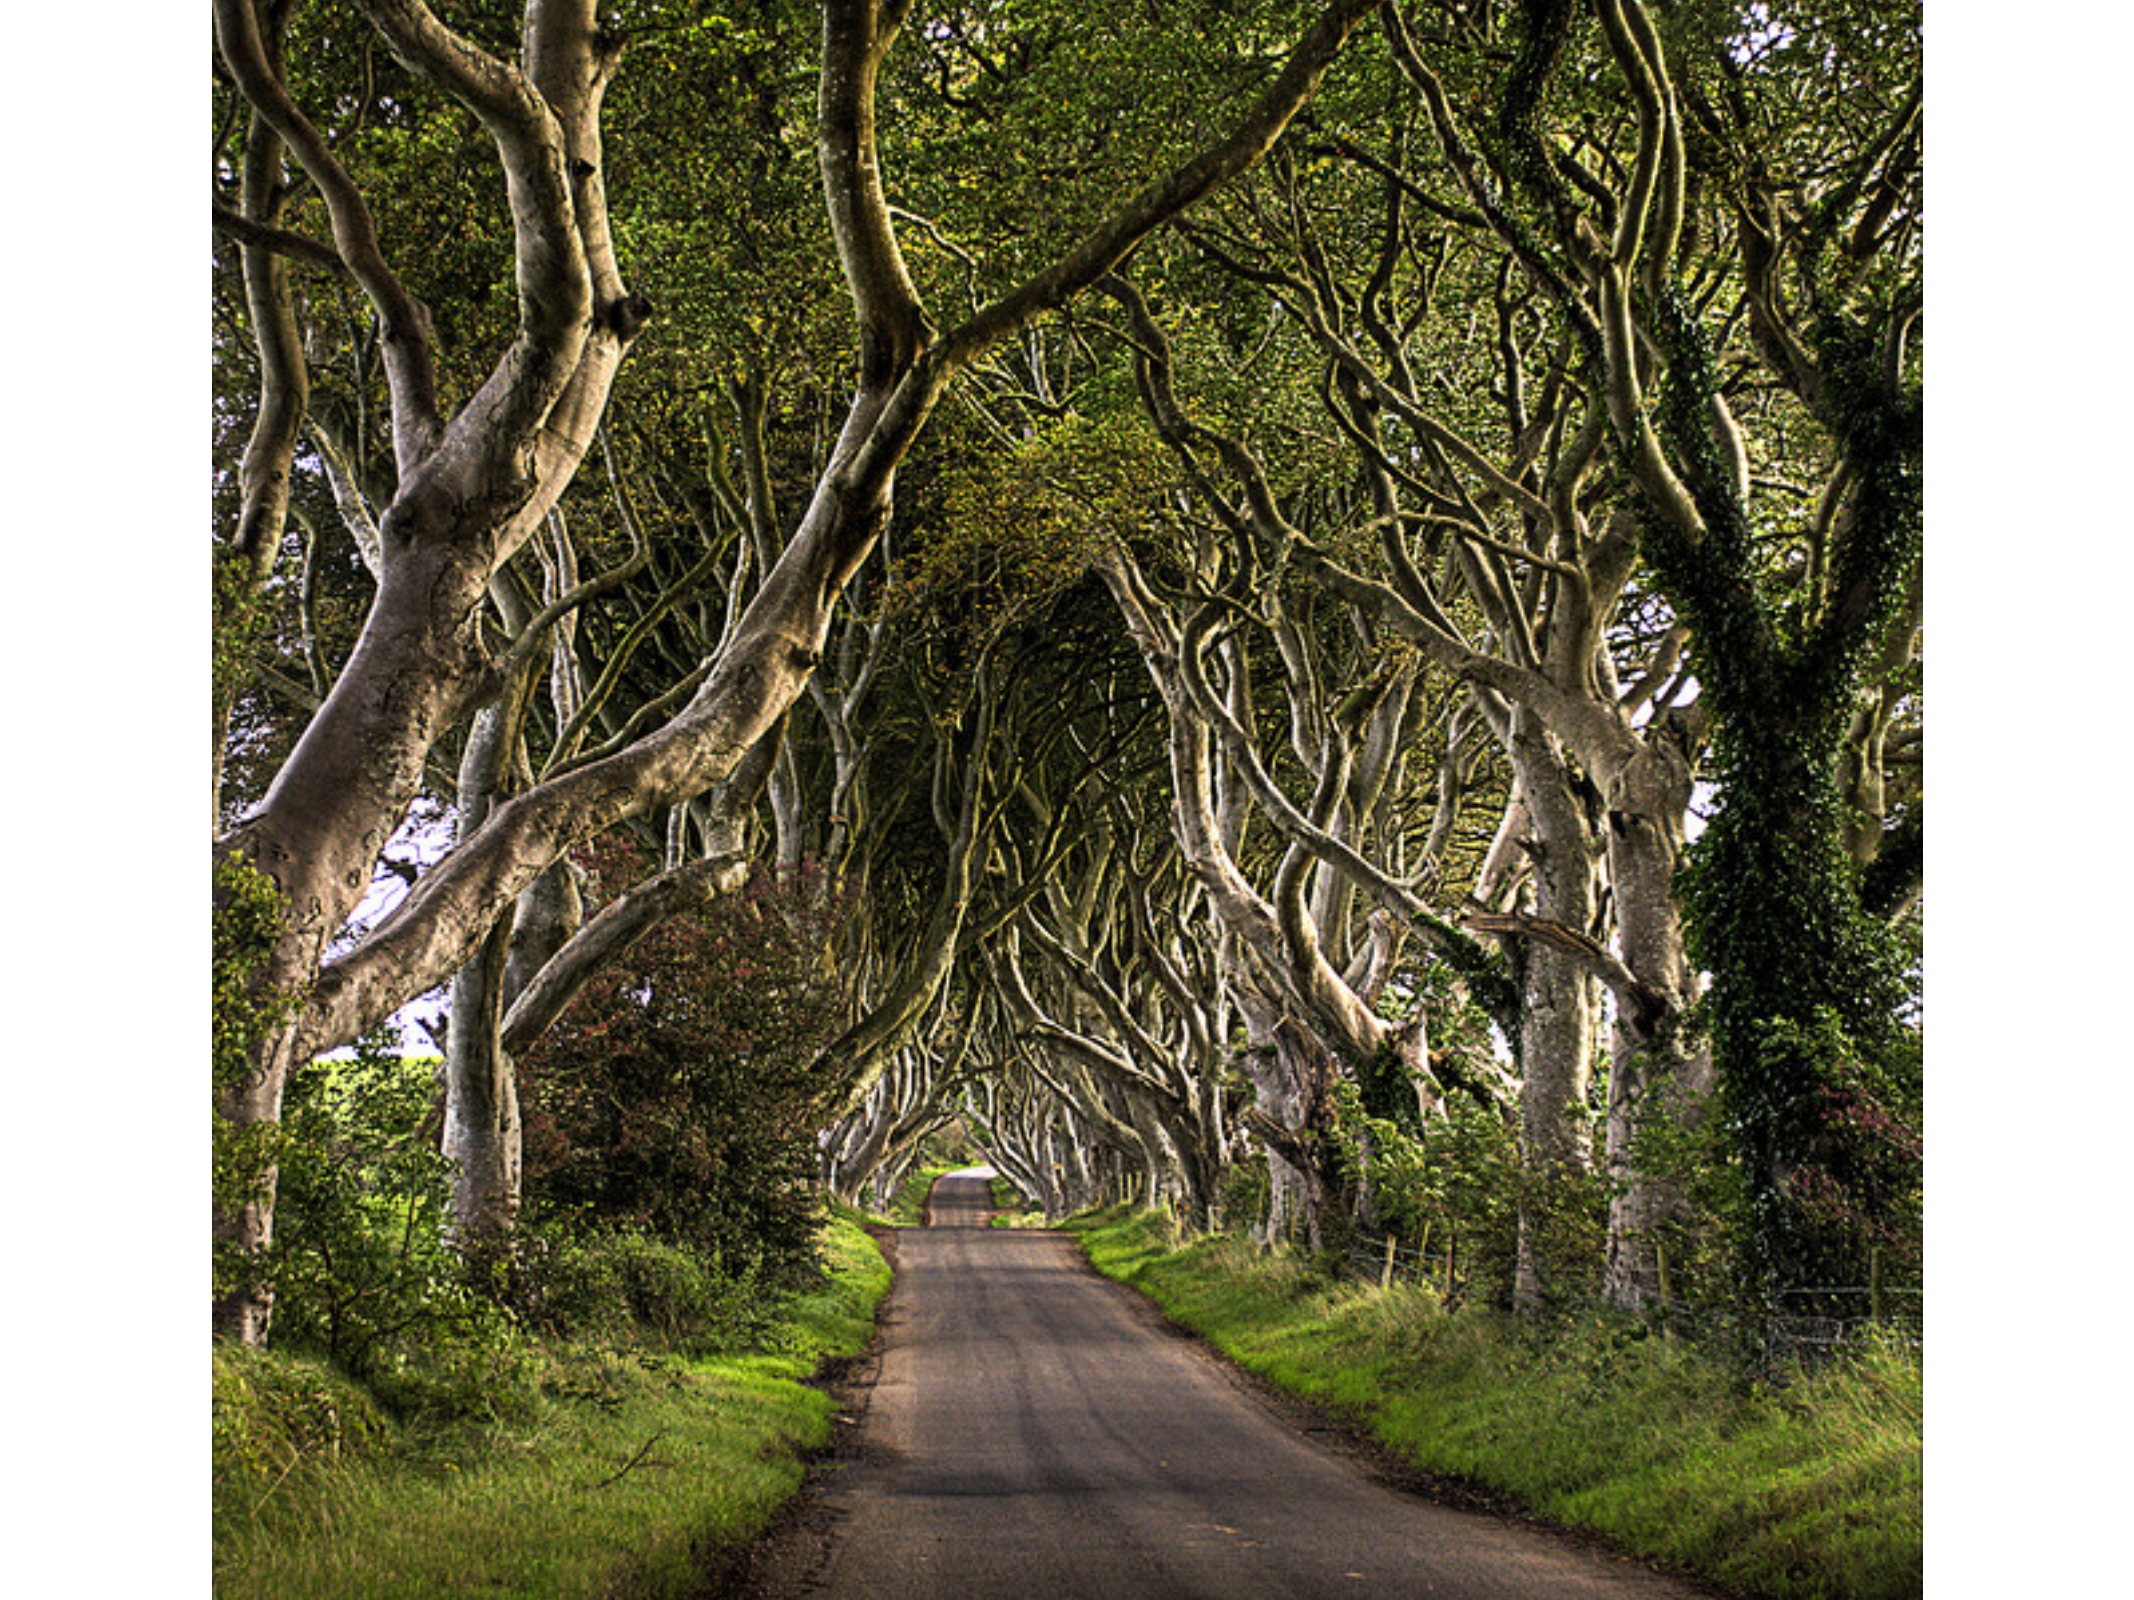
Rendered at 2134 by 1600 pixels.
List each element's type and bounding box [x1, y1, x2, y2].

picture [212, 0, 1923, 1600]
